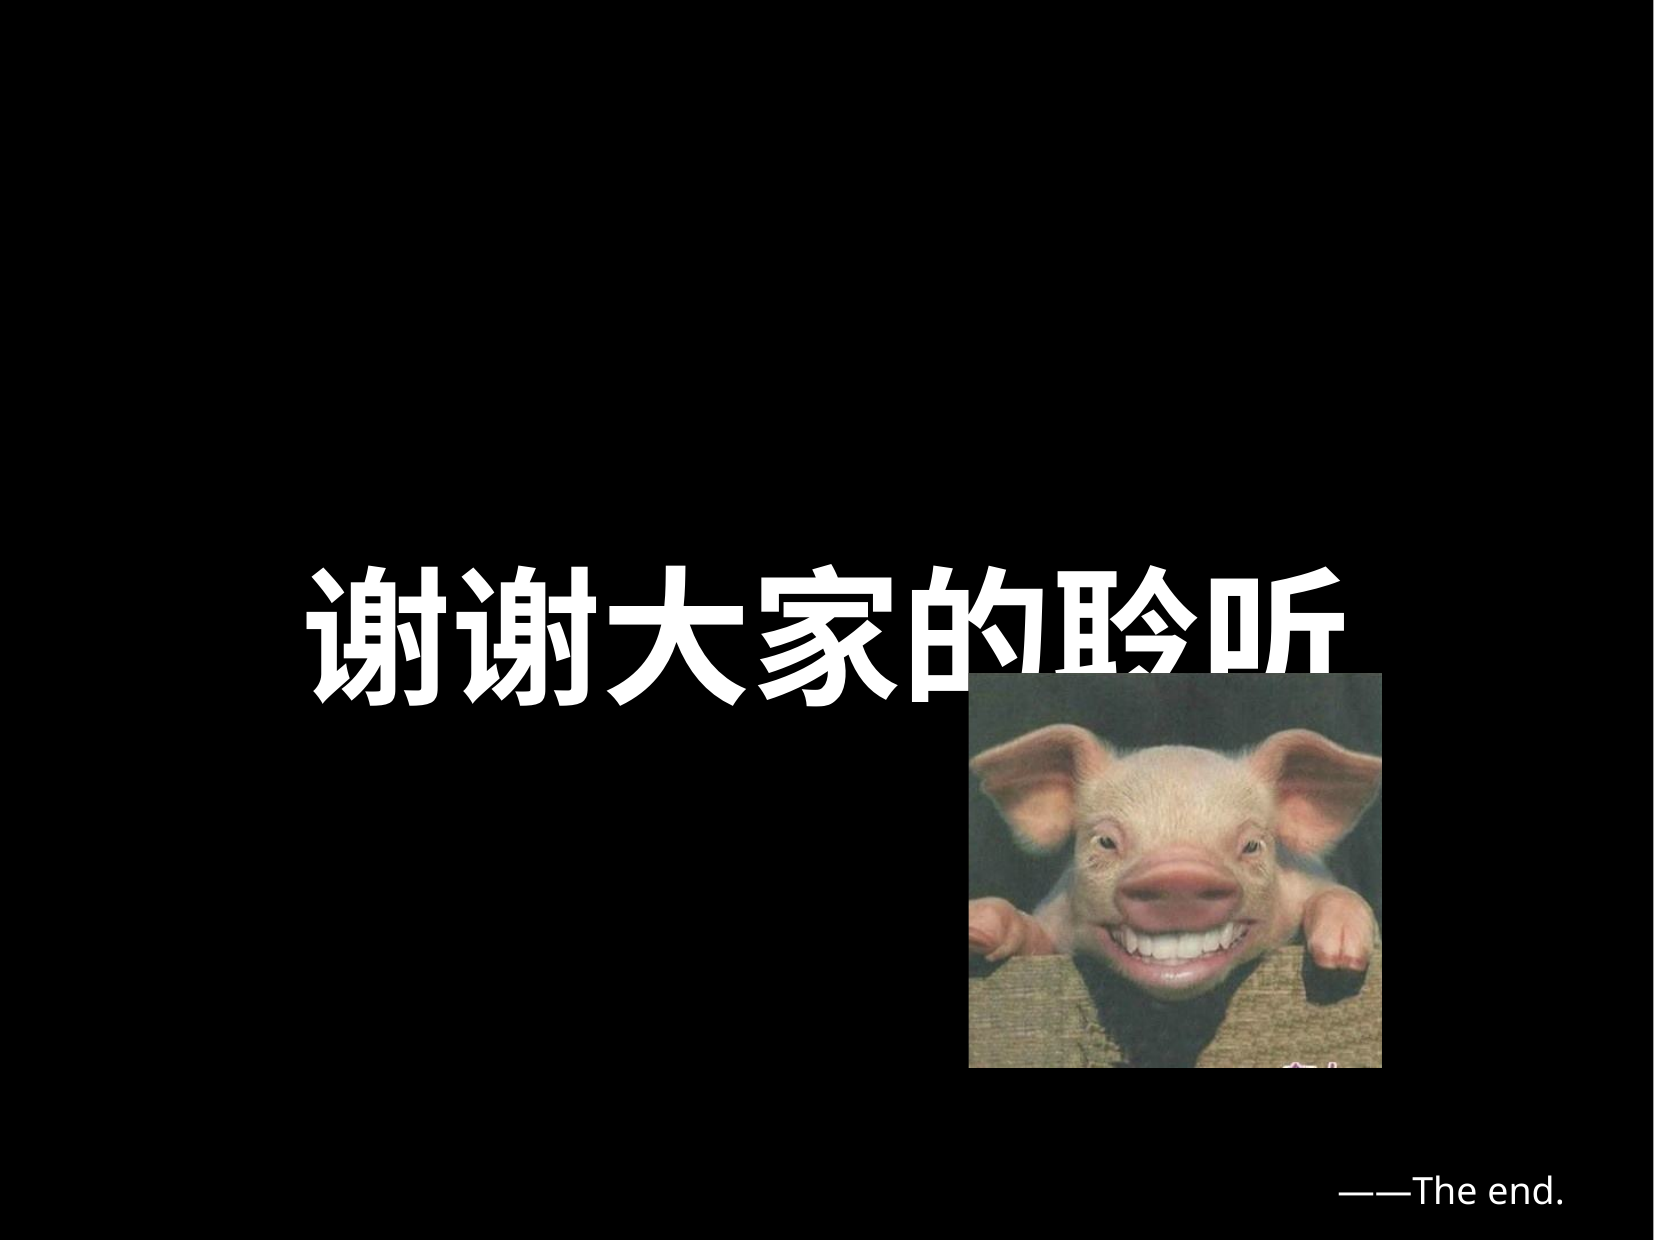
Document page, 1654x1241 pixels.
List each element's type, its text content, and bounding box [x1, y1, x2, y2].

picture [968, 673, 1382, 1068]
subtitle 谢谢大家的聆听 [221, 519, 1433, 662]
text_box ——The end. [1322, 1157, 1548, 1220]
